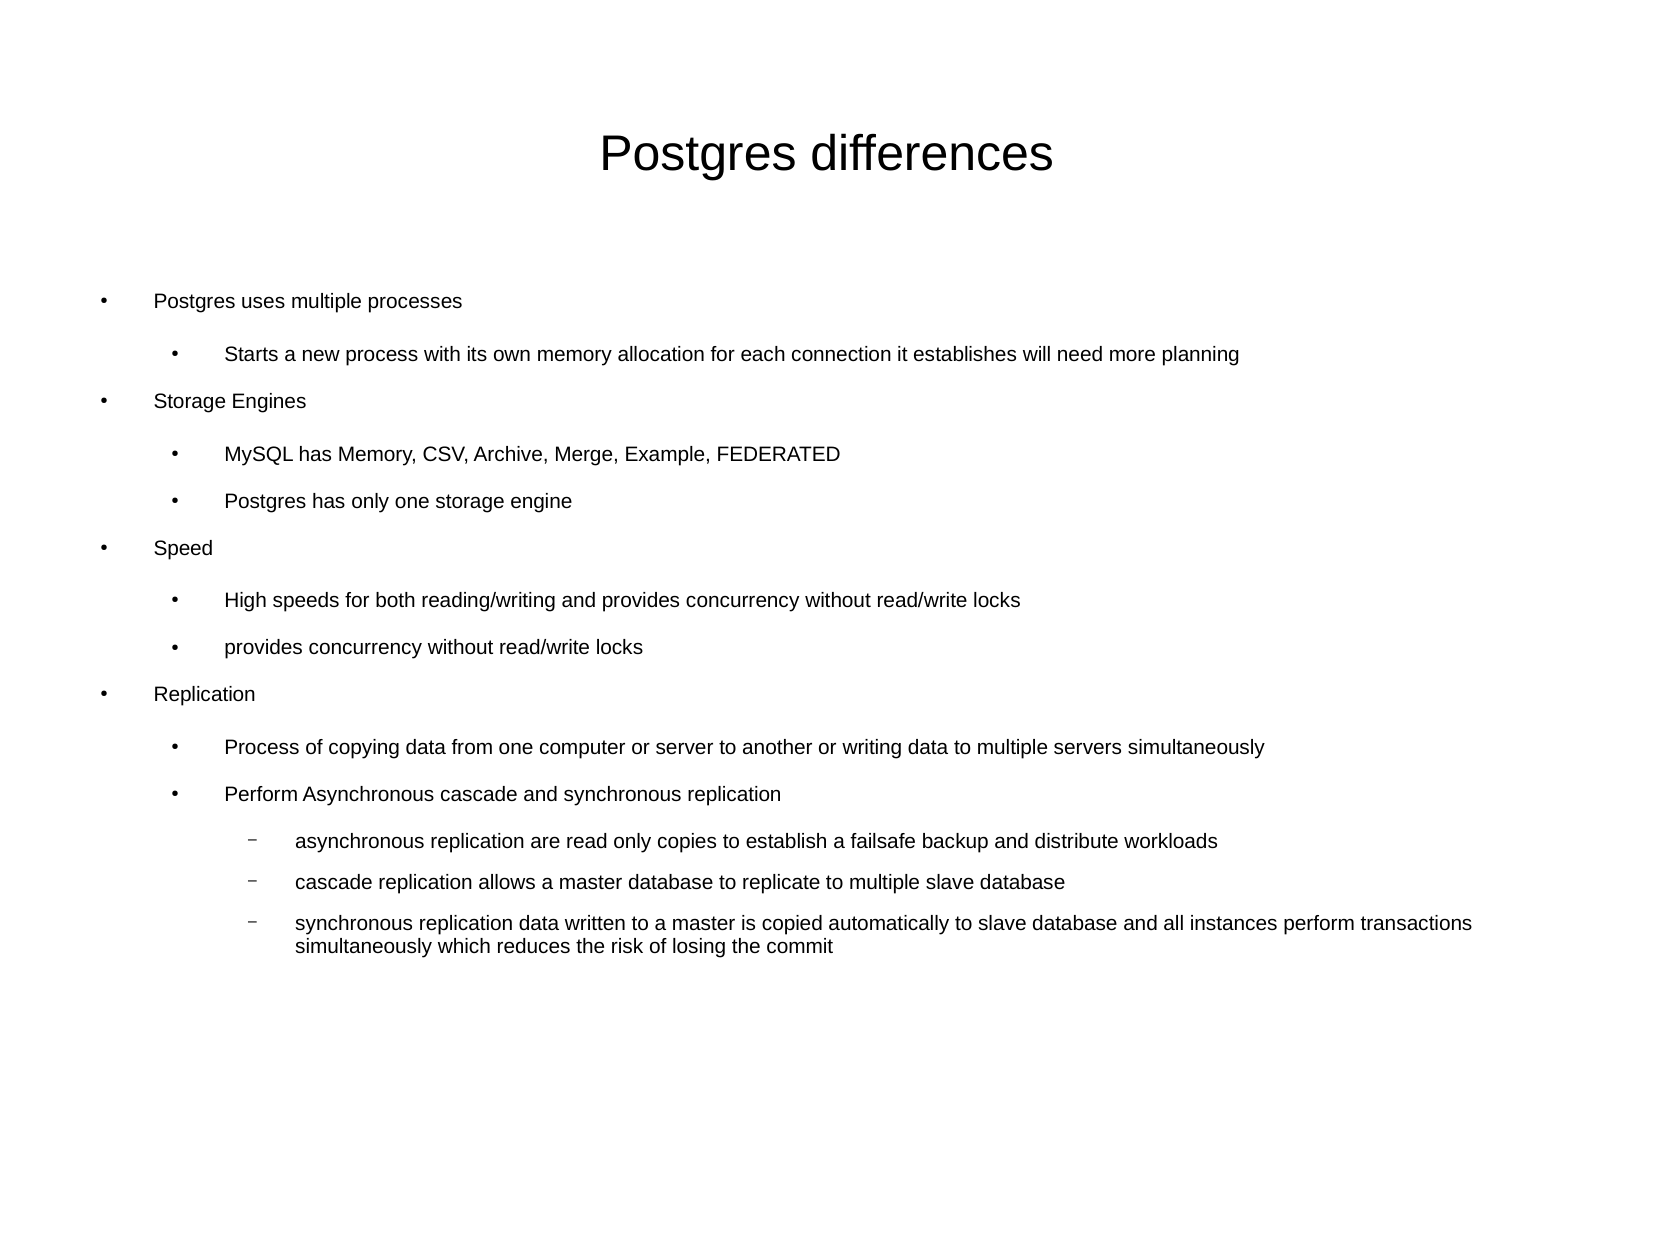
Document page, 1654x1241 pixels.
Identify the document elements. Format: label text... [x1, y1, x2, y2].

list Postgres uses multiple processes Starts a new process with its own memory allocation for each connection it establishes will need more planning Storage Engines MySQL has Memory, CSV, Archive, Merge, Example, FEDERATED Postgres has only one storage engine Speed High speeds for both reading/writing and provides concurrency without read/write locks provides concurrency without read/write locks Replication Process of copying data from one computer or server to another or writing data to multiple servers simultaneously Perform Asynchronous cascade and synchronous replication asynchronous replication are read only copies to establish a failsafe backup and distribute workloads cascade replication allows a master database to replicate to multiple slave database synchronous replication data written to a master is copied automatically to slave database and all instances perform transactions simultaneously which reduces the risk of losing the commit [82, 290, 1606, 1201]
title Postgres differences [82, 49, 1571, 257]
